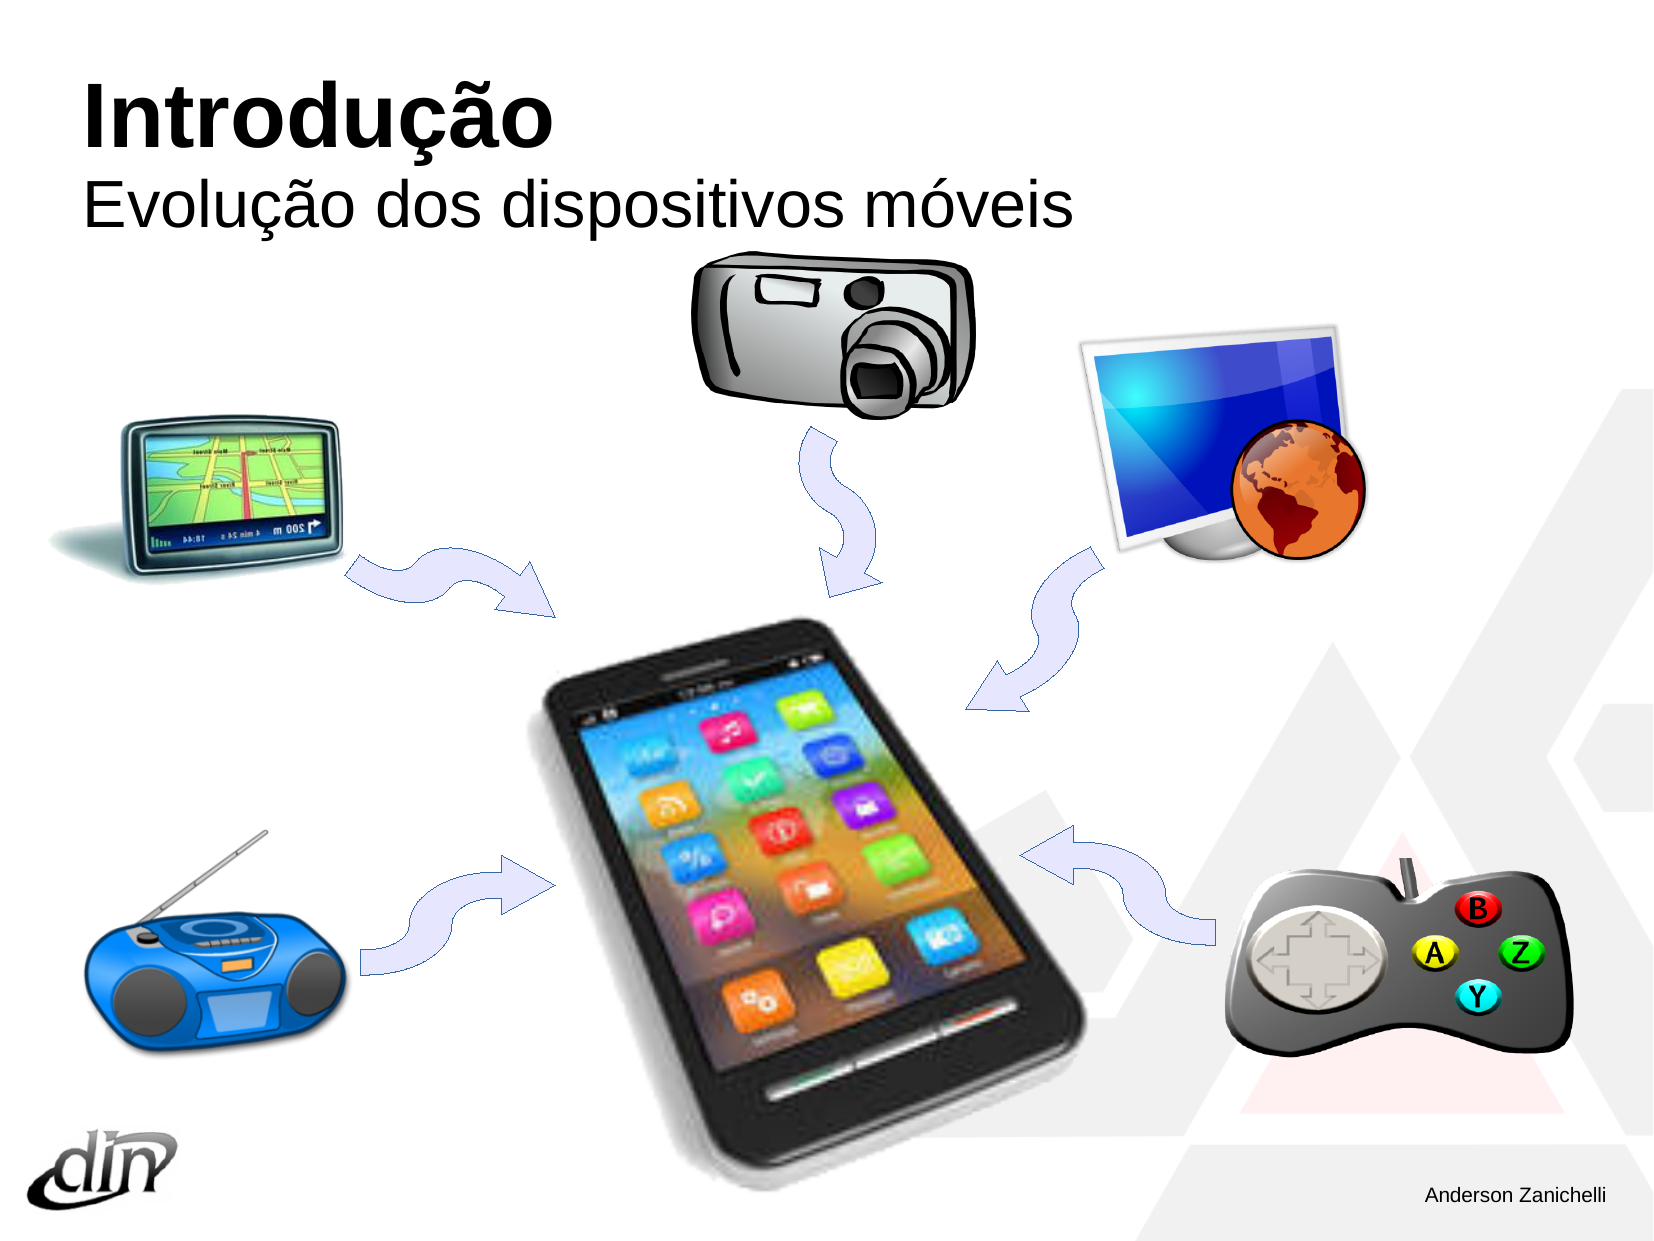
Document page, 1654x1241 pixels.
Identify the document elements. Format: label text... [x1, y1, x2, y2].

text_box [798, 426, 883, 598]
picture [23, 1124, 181, 1214]
text_box Anderson Zanichelli [1410, 1176, 1633, 1216]
text_box [360, 855, 556, 976]
picture [75, 802, 361, 1088]
text_box [1019, 825, 1216, 946]
text_box [965, 546, 1105, 712]
picture [510, 251, 1654, 1241]
title Introdução Evolução dos dispositivos móveis [82, 49, 1571, 257]
text_box [344, 547, 556, 618]
picture [30, 374, 391, 606]
